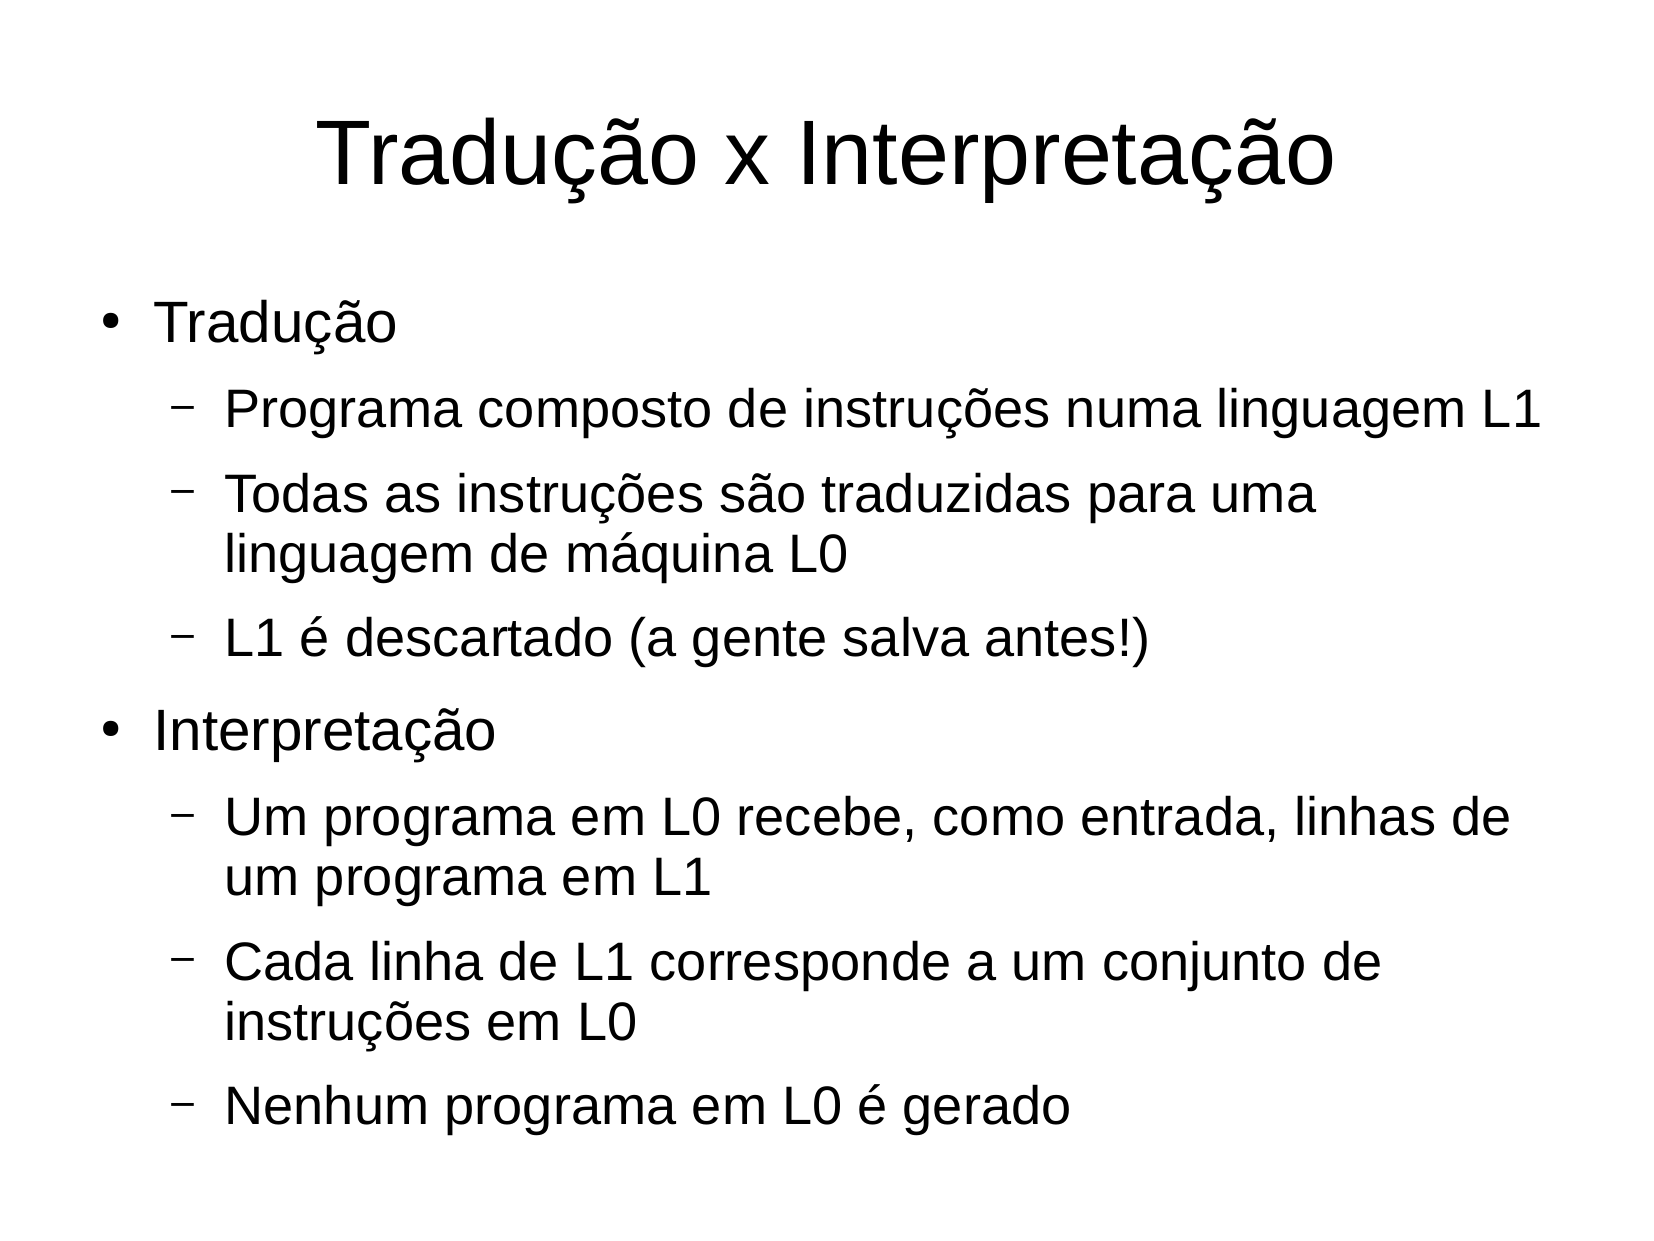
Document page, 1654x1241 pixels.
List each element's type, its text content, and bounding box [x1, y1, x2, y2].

list Tradução Programa composto de instruções numa linguagem L1 Todas as instruções são traduzidas para uma linguagem de máquina L0 L1 é descartado (a gente salva antes!) Interpretação Um programa em L0 recebe, como entrada, linhas de um programa em L1 Cada linha de L1 corresponde a um conjunto de instruções em L0 Nenhum programa em L0 é gerado [82, 290, 1571, 1143]
title Tradução x Interpretação [82, 49, 1571, 257]
